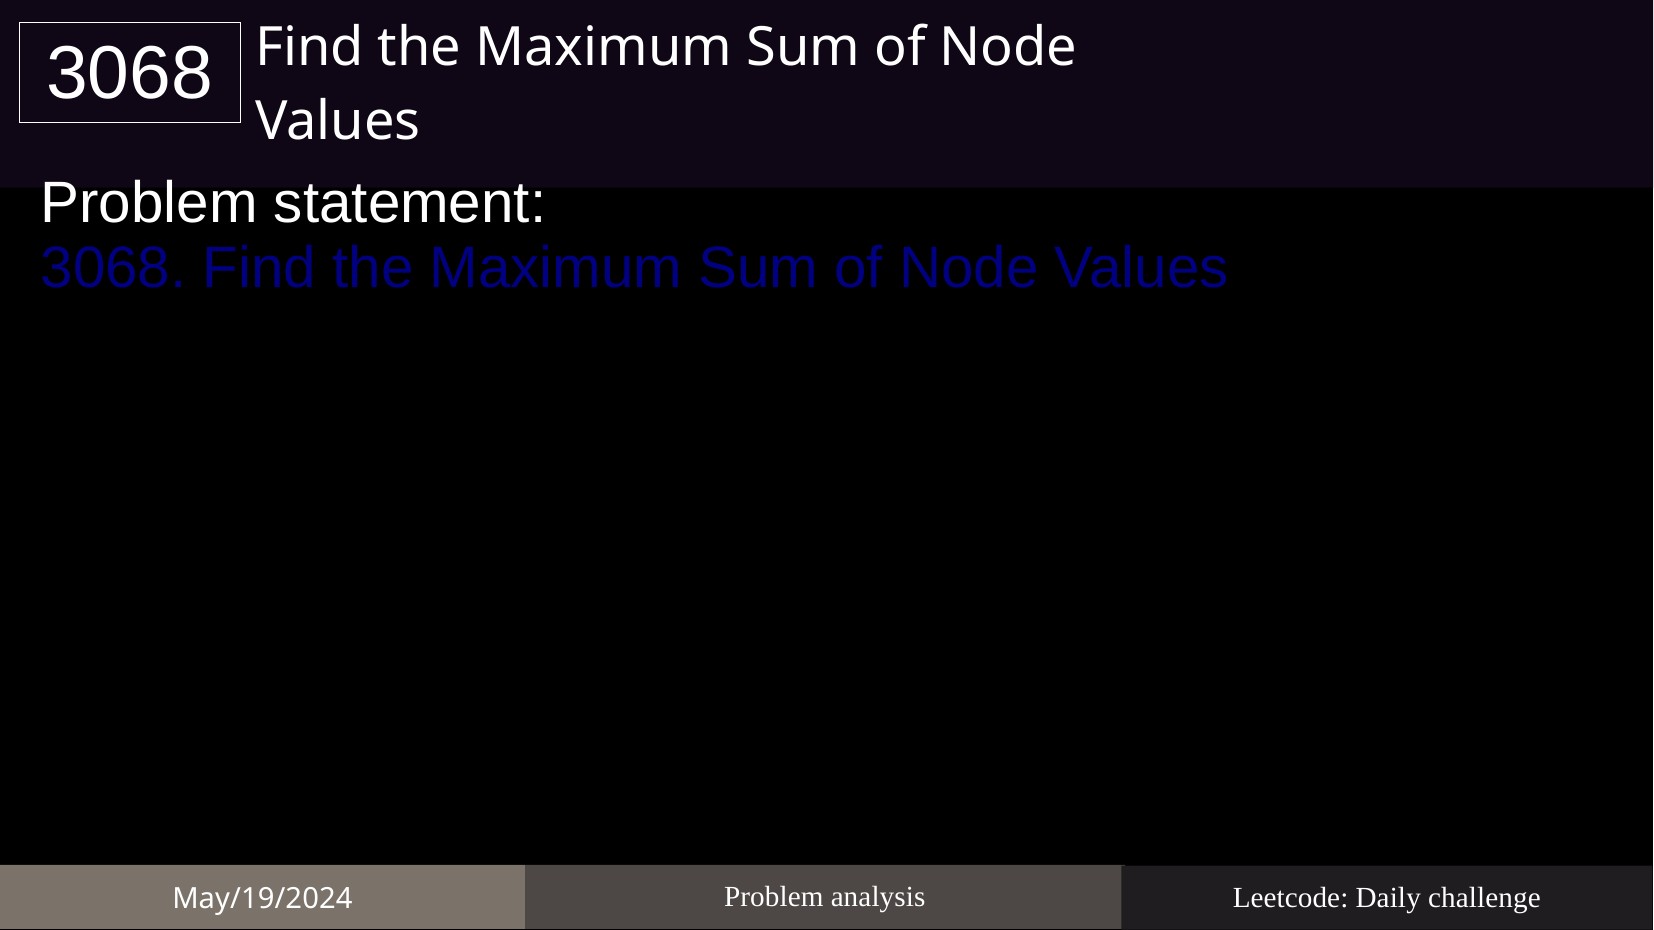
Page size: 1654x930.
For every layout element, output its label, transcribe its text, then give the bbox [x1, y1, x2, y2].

text_box Problem statement: 3068. Find the Maximum Sum of Node Values [25, 162, 1651, 308]
